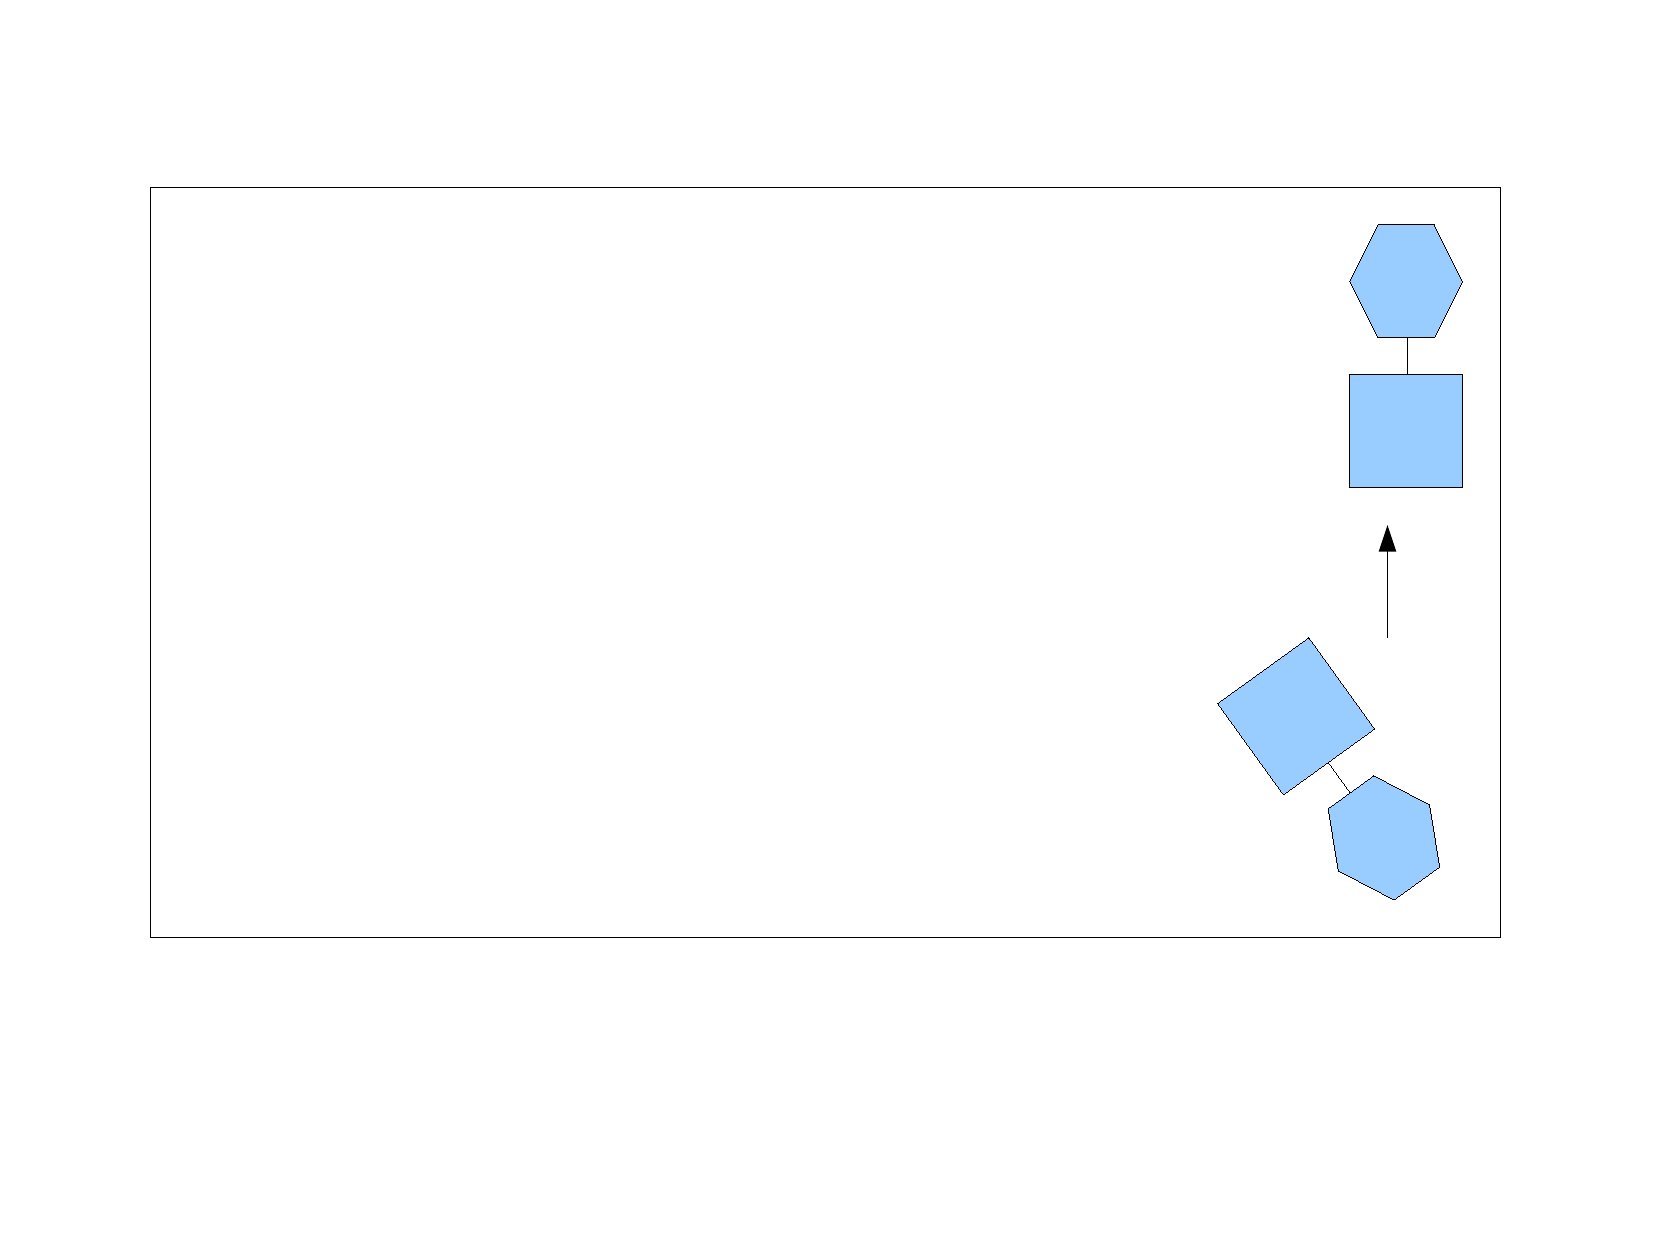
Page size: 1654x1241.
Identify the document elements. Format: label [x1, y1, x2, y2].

text_box [150, 187, 1501, 938]
